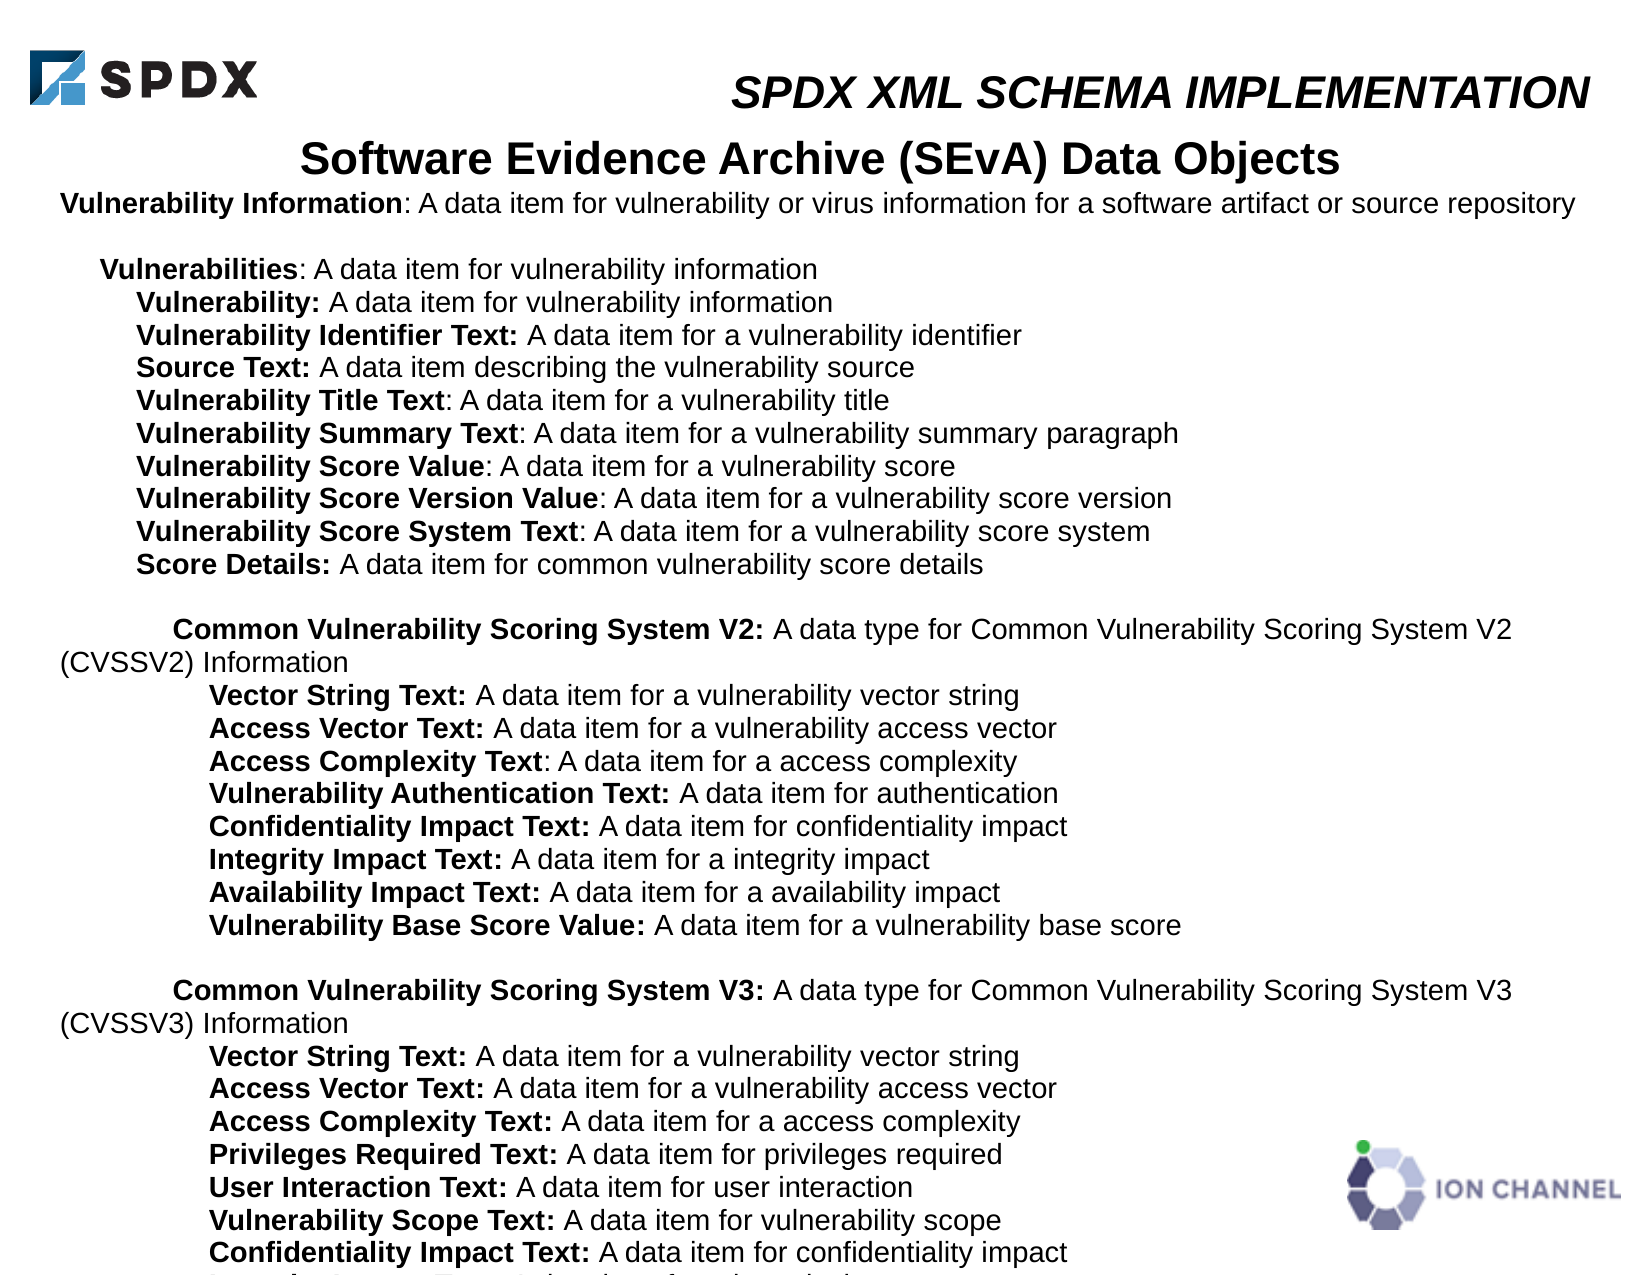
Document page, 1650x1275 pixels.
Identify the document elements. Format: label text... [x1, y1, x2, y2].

text_box Software Evidence Archive (SEvA) Data Objects [285, 125, 1357, 196]
text_box Vulnerability Information: A data item for vulnerability or virus information for a software artifact or source repository Vulnerabilities: A data item for vulnerability information Vulnerability: A data item for vulnerability information Vulnerability Identifier Text: A data item for a vulnerability identifier Source Text: A data item describing the vulnerability source Vulnerability Title Text: A data item for a vulnerability title Vulnerability Summary Text: A data item for a vulnerability summary paragraph Vulnerability Score Value: A data item for a vulnerability score Vulnerability Score Version Value: A data item for a vulnerability score version Vulnerability Score System Text: A data item for a vulnerability score system Score Details: A data item for common vulnerability score details Common Vulnerability Scoring System V2: A data type for Common Vulnerability Scoring System V2 (CVSSV2) Information Vector String Text: A data item for a vulnerability vector string Access Vector Text: A data item for a vulnerability access vector Access Complexity Text: A data item for a access complexity Vulnerability Authentication Text: A data item for authentication Confidentiality Impact Text: A data item for confidentiality impact Integrity Impact Text: A data item for a integrity impact Availability Impact Text: A data item for a availability impact Vulnerability Base Score Value: A data item for a vulnerability base score Common Vulnerability Scoring System V3: A data type for Common Vulnerability Scoring System V3 (CVSSV3) Information Vector String Text: A data item for a vulnerability vector string Access Vector Text: A data item for a vulnerability access vector Access Complexity Text: A data item for a access complexity Privileges Required Text: A data item for privileges required User Interaction Text: A data item for user interaction Vulnerability Scope Text: A data item for vulnerability scope Confidentiality Impact Text: A data item for confidentiality impact Integrity Impact Text: A data item for a integrity impact Availability Impact Text: A data item for a availability impact Vulnerability Base Score Value: A data item for a vulnerability base score Base Severity Text: A data item for base severity [45, 179, 1606, 1216]
picture [1347, 1140, 1621, 1231]
picture [30, 29, 257, 105]
text_box SPDX XML SCHEMA IMPLEMENTATION [690, 59, 1606, 121]
